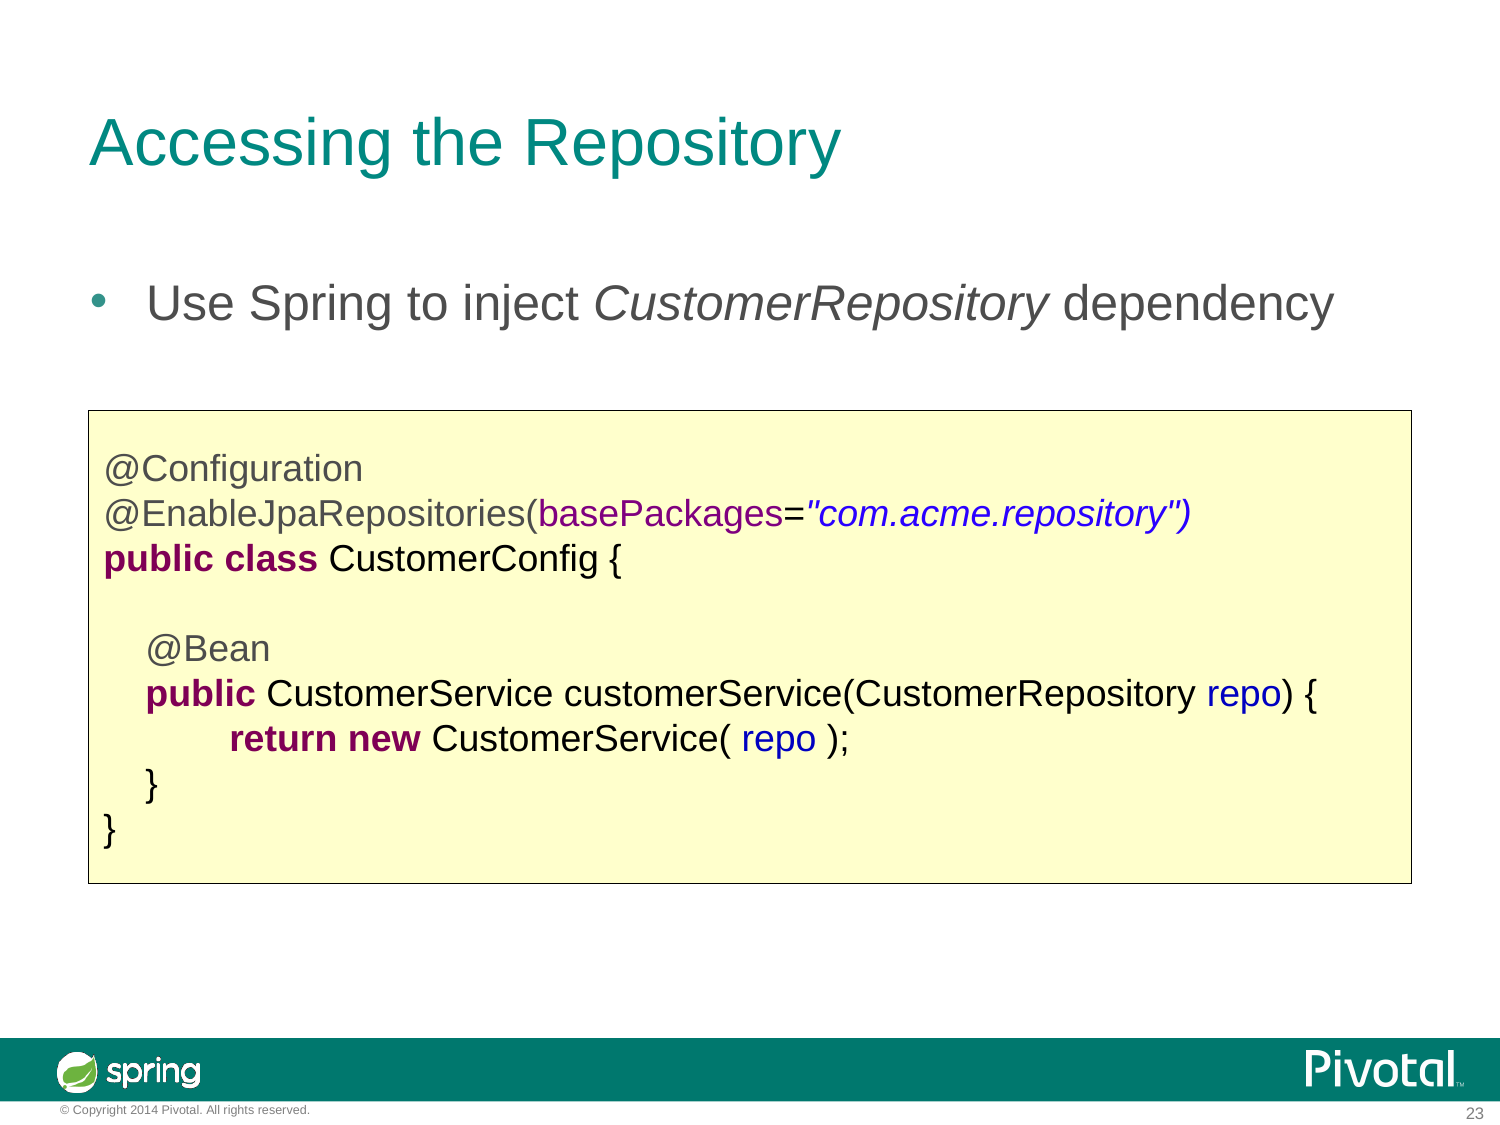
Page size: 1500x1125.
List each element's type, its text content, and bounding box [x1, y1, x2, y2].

title Accessing the Repository [75, 45, 1426, 233]
picture [1306, 1050, 1464, 1087]
picture [32, 1041, 210, 1103]
list Use Spring to inject CustomerRepository dependency [75, 262, 1426, 338]
text_box @Configuration @EnableJpaRepositories(basePackages="com.acme.repository") public class CustomerConfig { @Bean public CustomerService customerService(CustomerRepository repo) { return new CustomerService( repo ); } } [88, 410, 1412, 884]
